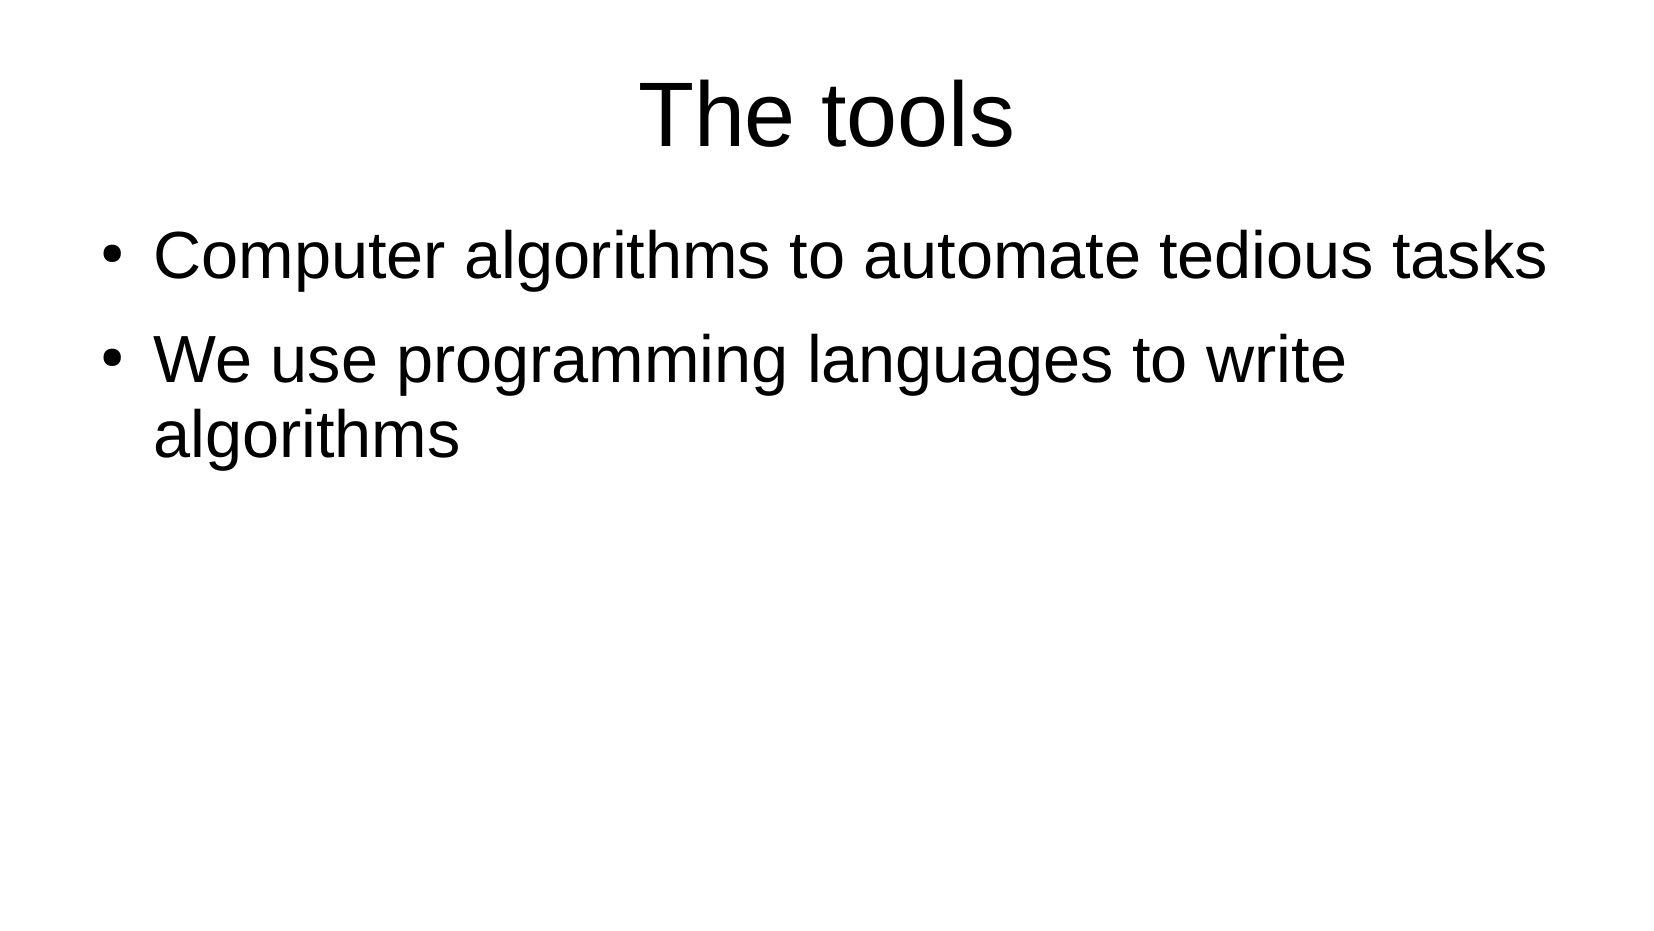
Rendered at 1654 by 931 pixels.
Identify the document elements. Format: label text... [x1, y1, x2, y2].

title The tools [82, 37, 1571, 193]
list Computer algorithms to automate tedious tasks We use programming languages to write algorithms [82, 217, 1571, 758]
